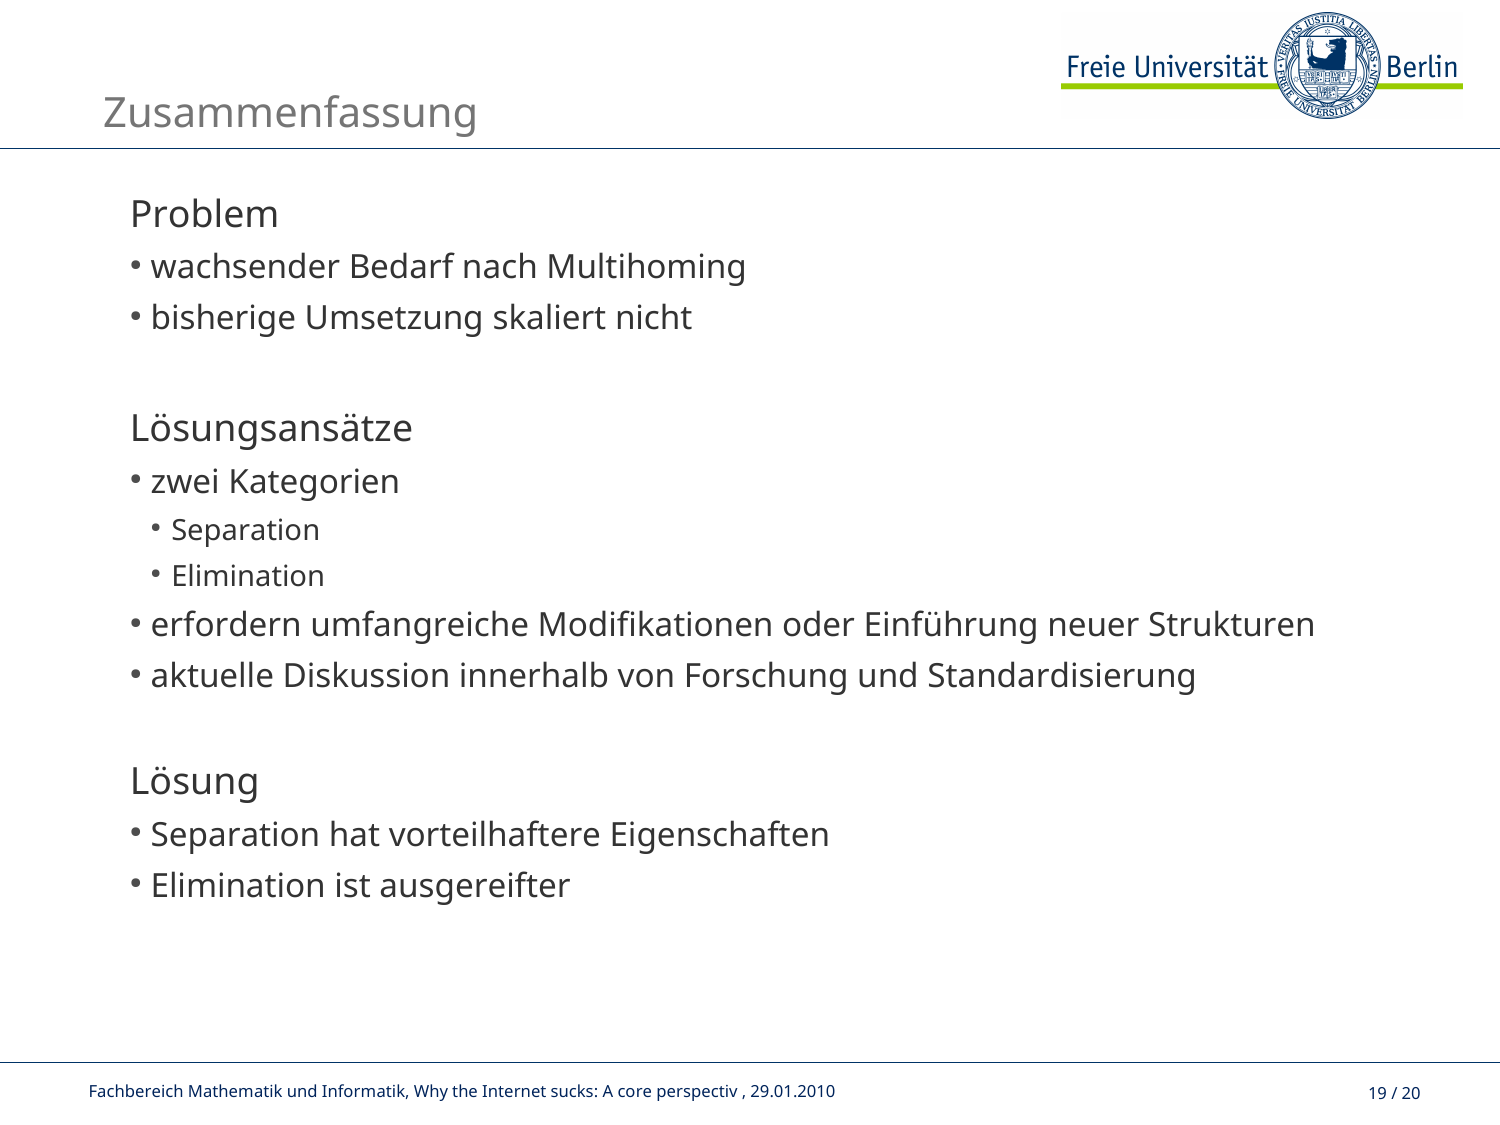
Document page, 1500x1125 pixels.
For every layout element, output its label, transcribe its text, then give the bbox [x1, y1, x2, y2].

picture [1061, 12, 1463, 119]
list Problem wachsender Bedarf nach Multihoming bisherige Umsetzung skaliert nicht Lösungsansätze zwei Kategorien Separation Elimination erfordern umfangreiche Modifikationen oder Einführung neuer Strukturen aktuelle Diskussion innerhalb von Forschung und Standardisierung Lösung Separation hat vorteilhaftere Eigenschaften Elimination ist ausgereifter [88, 188, 1459, 932]
title Zusammenfassung [88, 79, 1275, 150]
